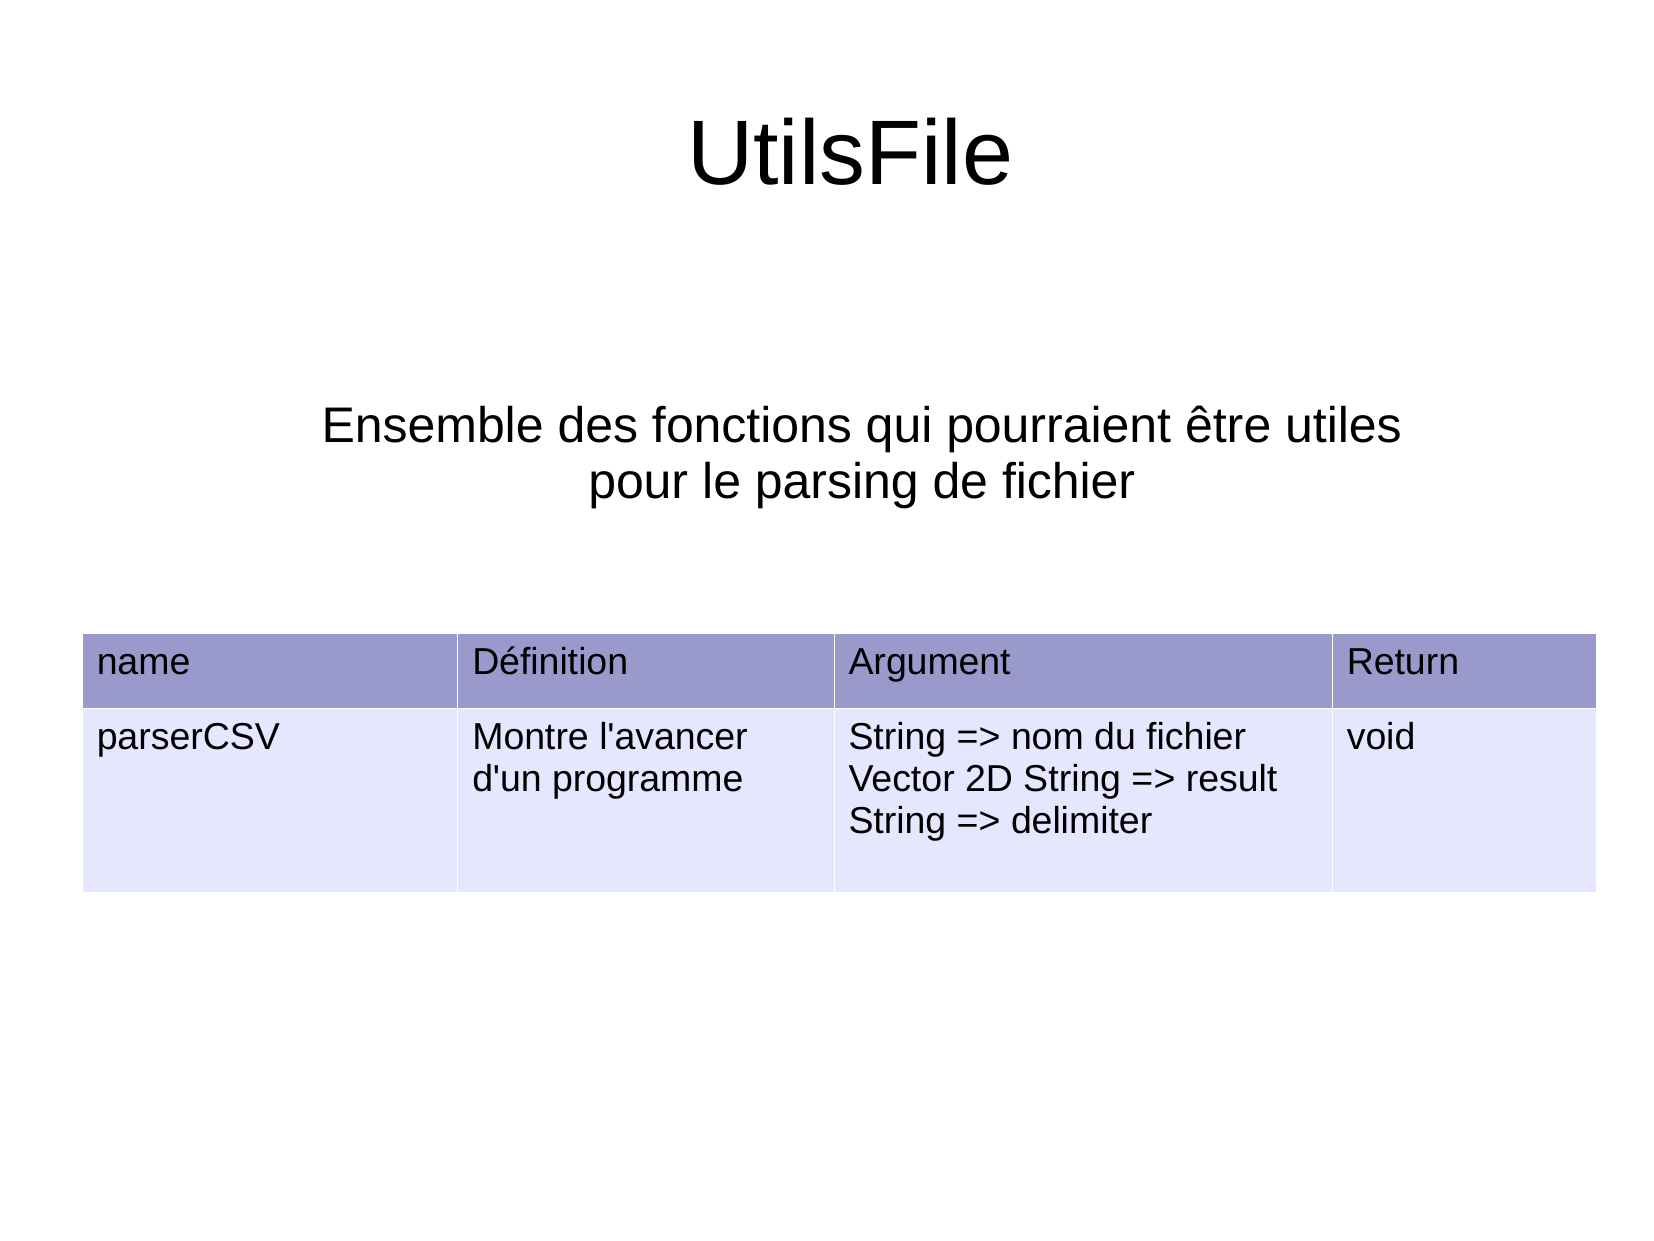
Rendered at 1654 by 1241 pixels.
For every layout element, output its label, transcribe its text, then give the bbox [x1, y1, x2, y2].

table_cell parserCSV [83, 709, 457, 892]
title UtilsFile [82, 49, 1619, 257]
table_header name [83, 634, 457, 708]
table_cell String => nom du fichier Vector 2D String => result String => delimiter [835, 709, 1332, 892]
table_header Définition [458, 634, 834, 708]
table_cell void [1333, 709, 1596, 892]
text_box Ensemble des fonctions qui pourraient être utiles pour le parsing de fichier [271, 389, 1418, 518]
table_header Return [1333, 634, 1596, 708]
table_header Argument [835, 634, 1332, 708]
table_cell Montre l'avancer d'un programme [458, 709, 834, 892]
